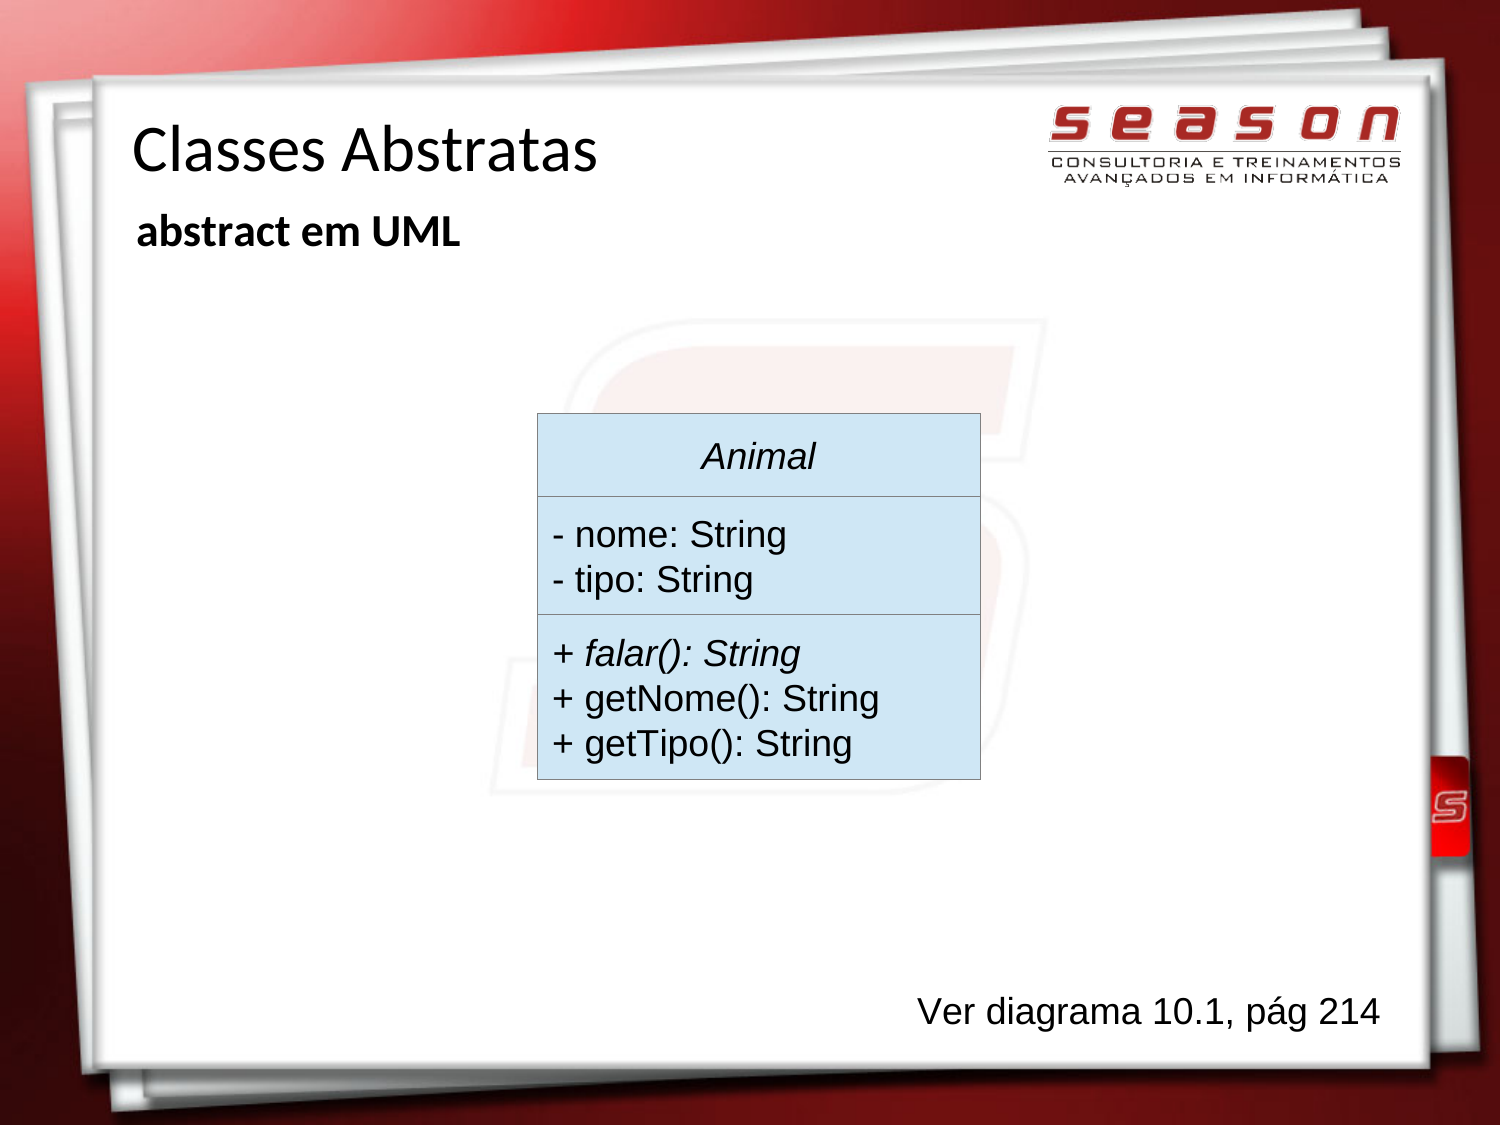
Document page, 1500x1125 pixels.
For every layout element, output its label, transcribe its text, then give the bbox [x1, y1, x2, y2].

picture [0, 0, 1500, 1125]
title Classes Abstratas [118, 33, 1394, 257]
text_box + falar(): String + getNome(): String + getTipo(): String [537, 614, 981, 780]
text_box Ver diagrama 10.1, pág 214 [708, 979, 1396, 1040]
text_box Animal [537, 413, 981, 496]
text_box - nome: String - tipo: String [537, 496, 981, 614]
text_box abstract em UML [119, 200, 1240, 256]
